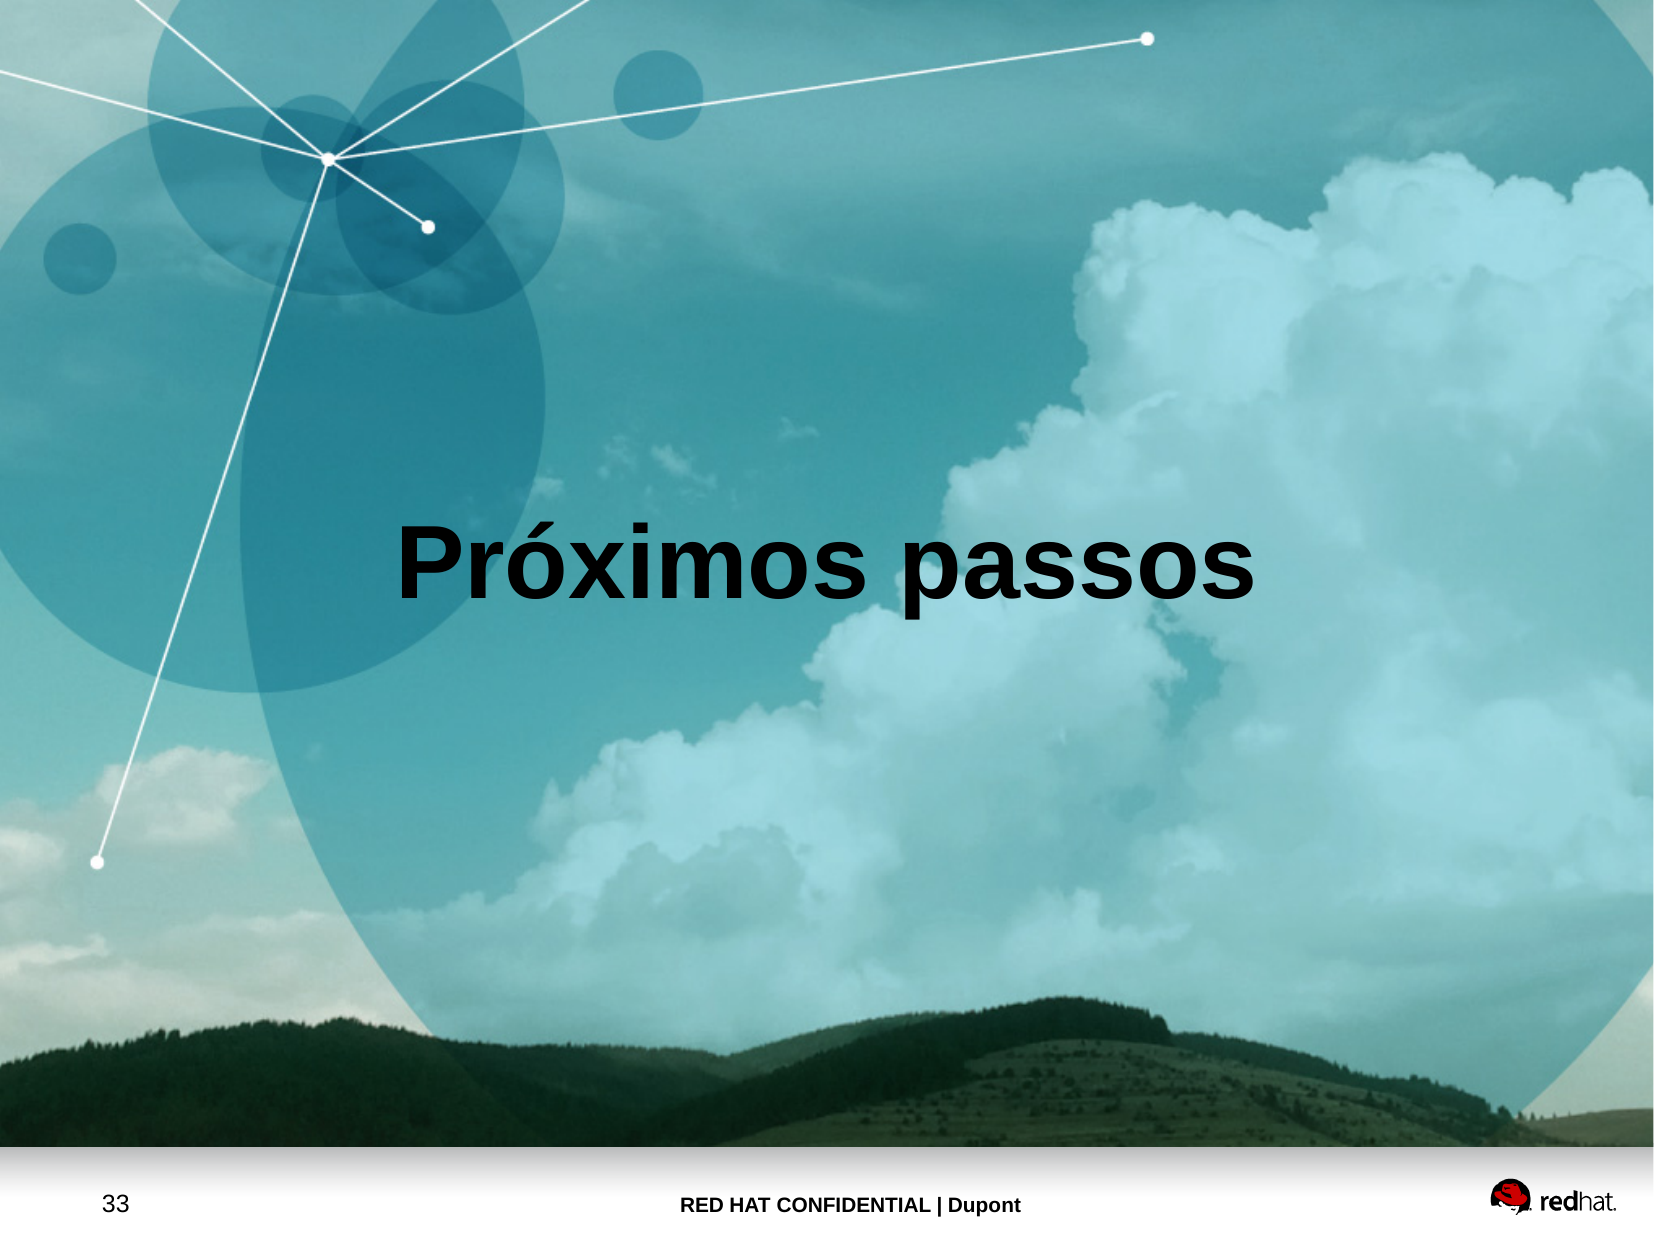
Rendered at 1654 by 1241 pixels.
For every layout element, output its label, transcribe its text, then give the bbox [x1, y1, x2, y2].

text_box Próximos passos [82, 262, 1571, 862]
picture [0, 0, 1654, 1241]
